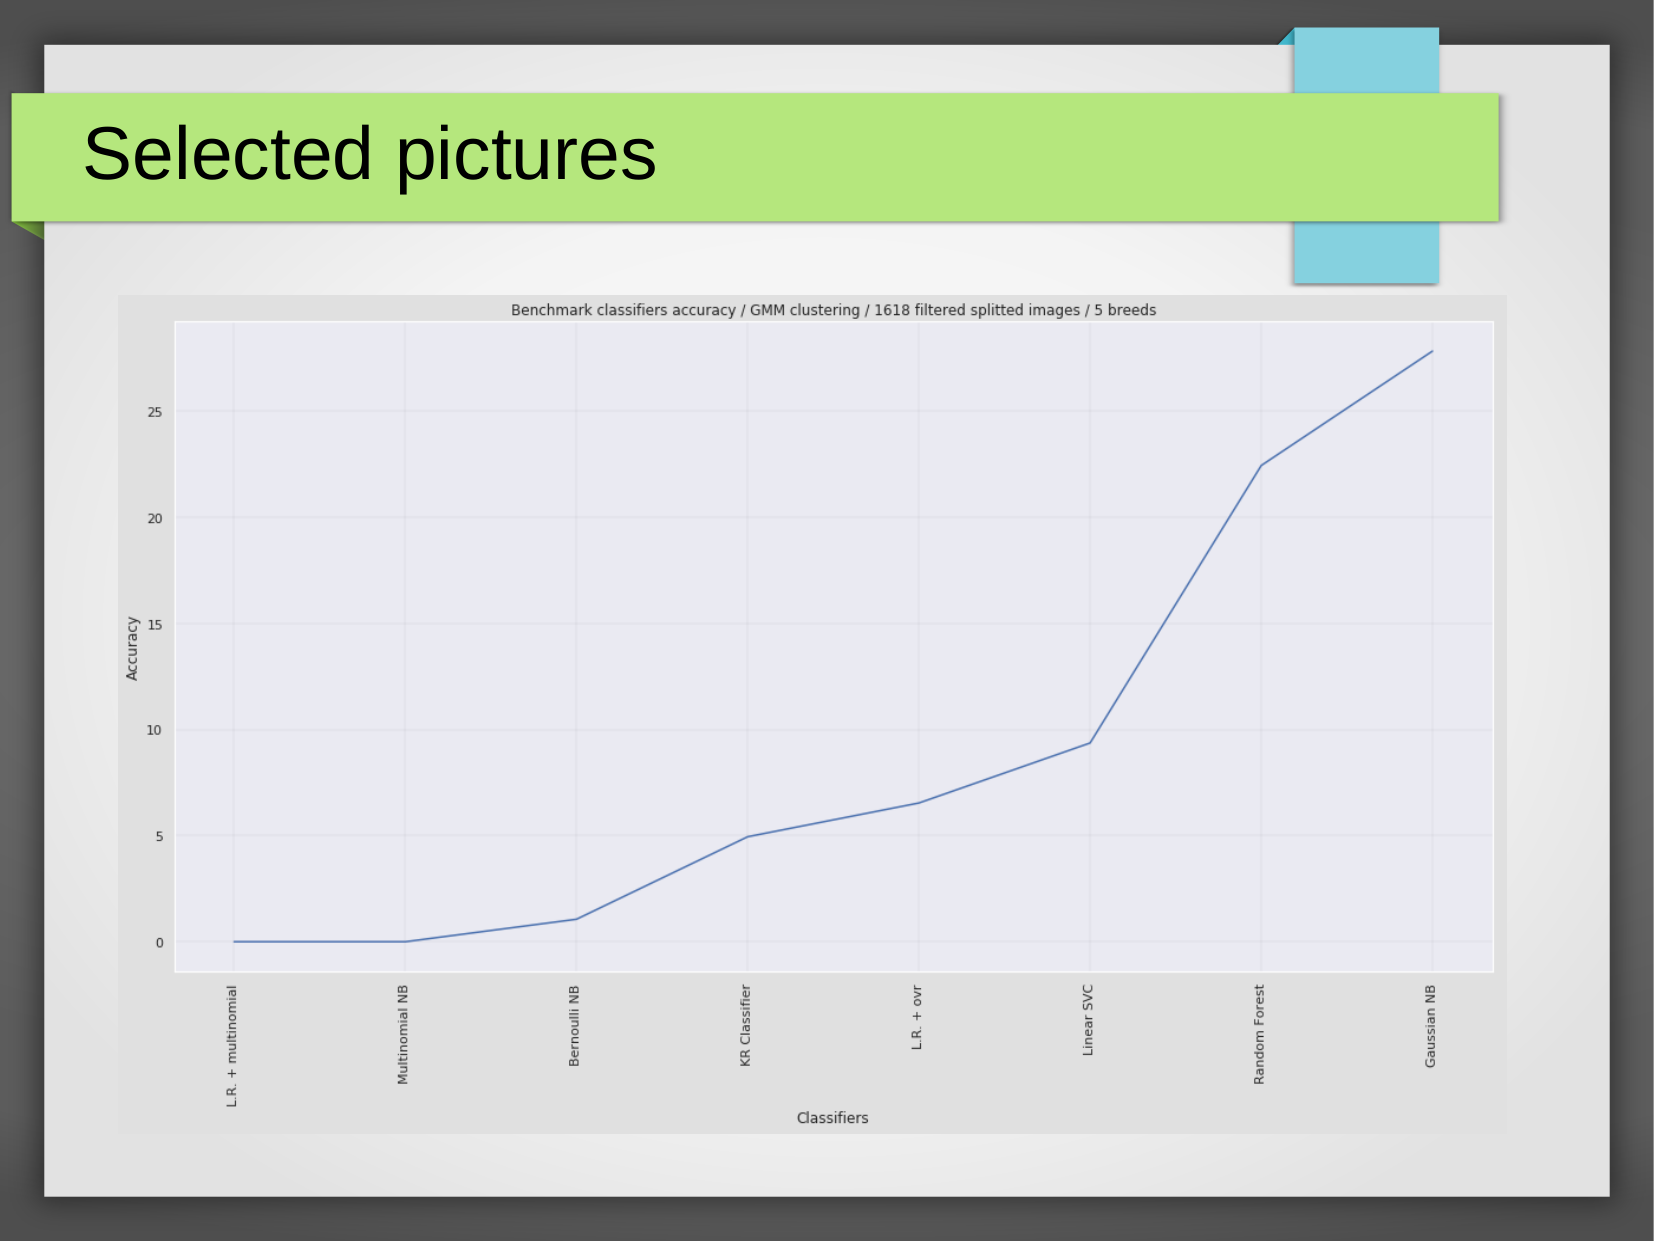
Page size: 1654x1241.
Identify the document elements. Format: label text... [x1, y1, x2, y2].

picture [0, 0, 1654, 1241]
title Selected pictures [82, 94, 1264, 213]
